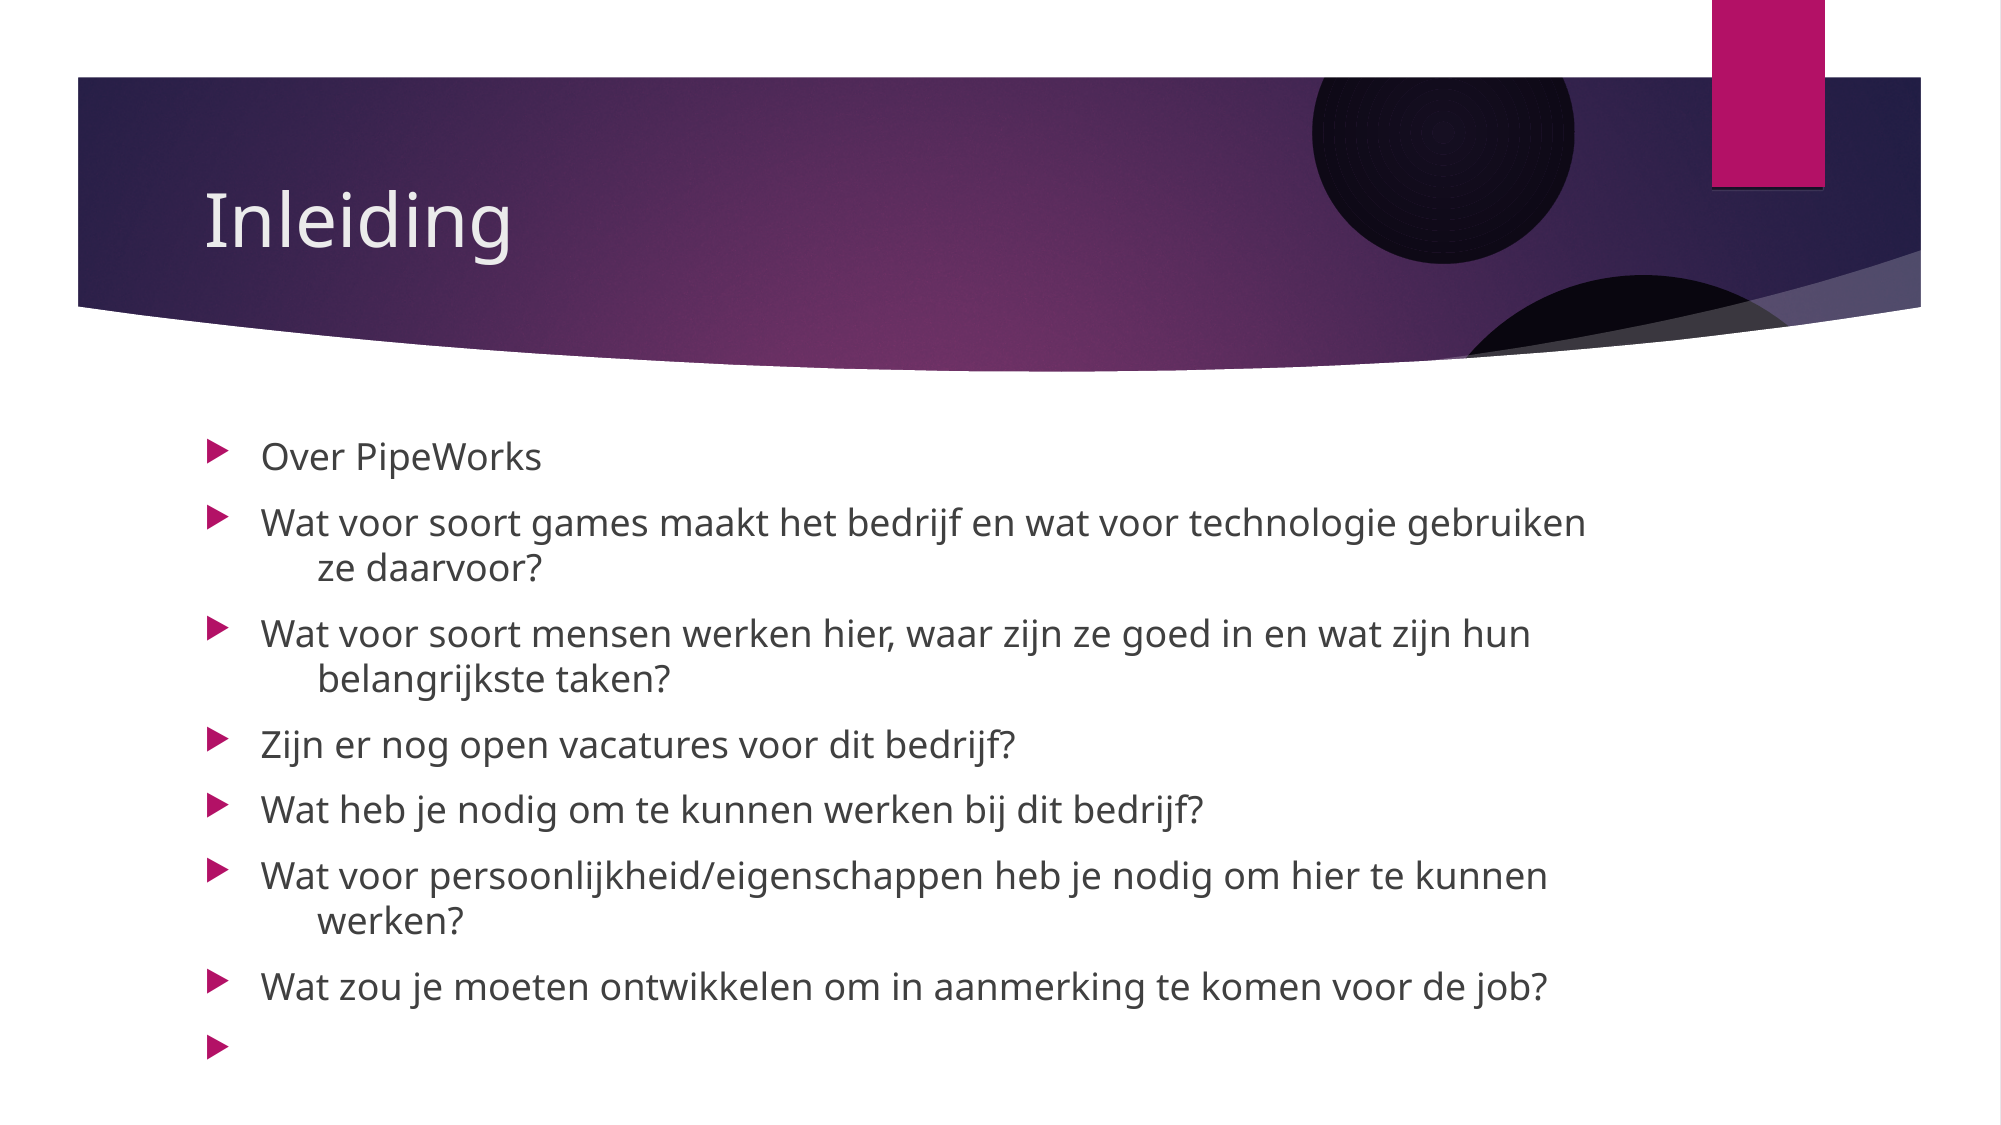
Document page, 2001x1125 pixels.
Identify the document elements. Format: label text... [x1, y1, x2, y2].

title Inleiding [189, 159, 1627, 276]
list Over PipeWorks Wat voor soort games maakt het bedrijf en wat voor technologie gebruiken ze daarvoor? Wat voor soort mensen werken hier, waar zijn ze goed in en wat zijn hun belangrijkste taken? Zijn er nog open vacatures voor dit bedrijf? Wat heb je nodig om te kunnen werken bij dit bedrijf? Wat voor persoonlijkheid/eigenschappen heb je nodig om hier te kunnen werken? Wat zou je moeten ontwikkelen om in aanmerking te komen voor de job? [189, 425, 1638, 1051]
